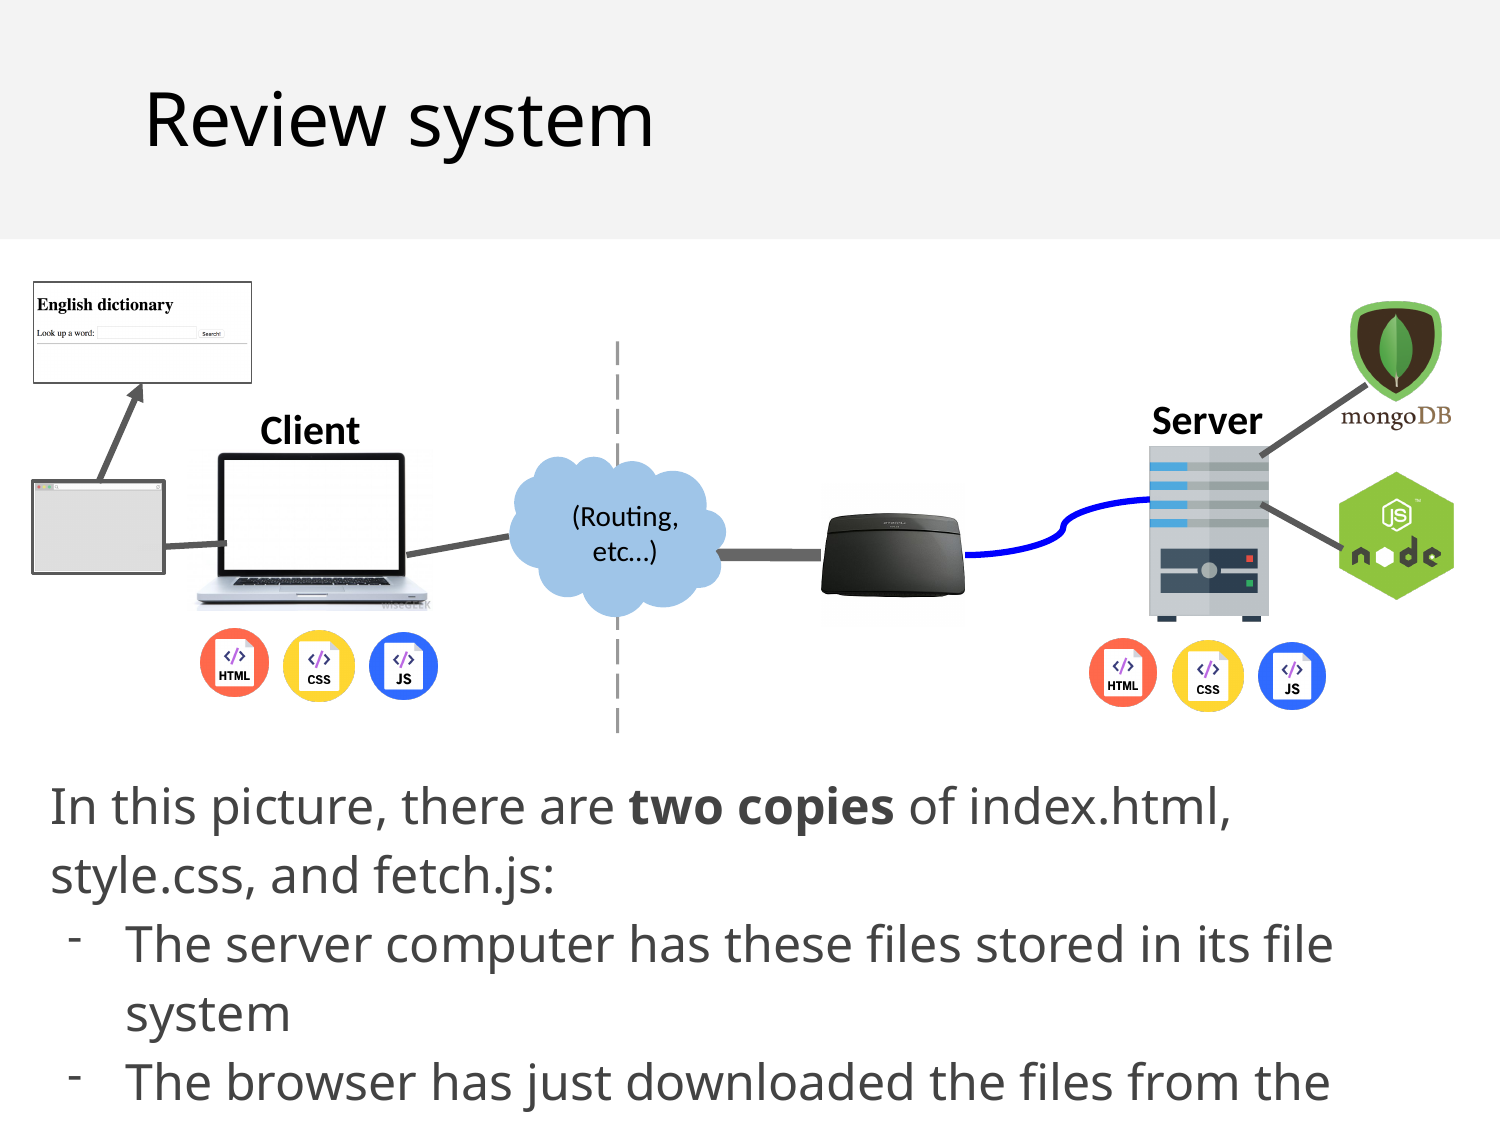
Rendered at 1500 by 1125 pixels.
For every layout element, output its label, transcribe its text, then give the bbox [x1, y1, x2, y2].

list In this picture, there are two copies of index.html, style.css, and fetch.js: The server computer has these files stored in its file system The browser has just downloaded the files from the server [35, 750, 1465, 1074]
text_box Client [188, 371, 434, 484]
picture [1172, 640, 1244, 712]
picture [34, 482, 163, 572]
text_box Server [1085, 361, 1331, 475]
picture [187, 449, 433, 611]
picture [1089, 638, 1157, 707]
picture [34, 282, 251, 383]
text_box (Routing, etc…) [509, 456, 727, 618]
picture [1258, 642, 1326, 710]
picture [1114, 475, 1302, 630]
picture [1330, 470, 1462, 602]
picture [369, 632, 438, 700]
picture [1324, 282, 1468, 450]
picture [200, 628, 269, 697]
picture [283, 630, 355, 702]
picture [821, 483, 965, 627]
title Review system [128, 56, 1372, 183]
